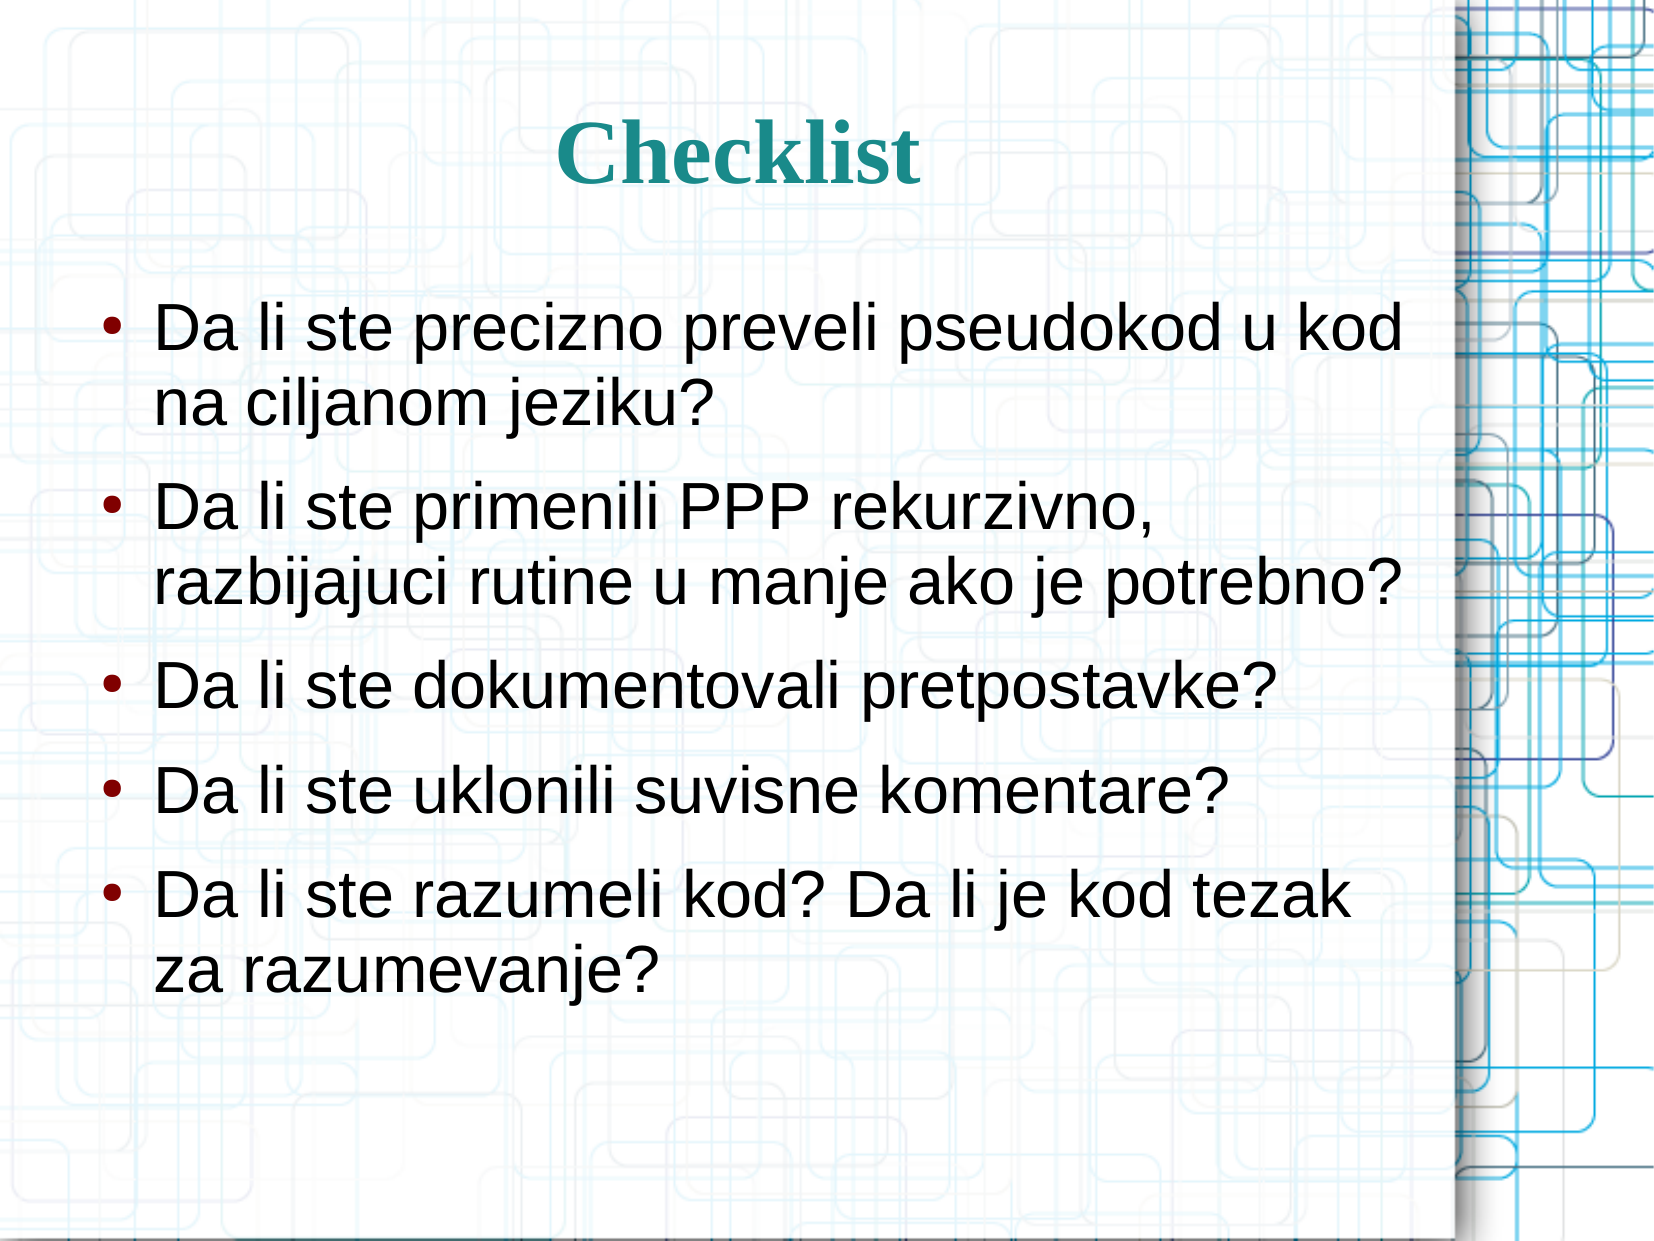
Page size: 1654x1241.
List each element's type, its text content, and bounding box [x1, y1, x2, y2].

title Checklist [59, 49, 1418, 257]
list Da li ste precizno preveli pseudokod u kod na ciljanom jeziku? Da li ste primenili PPP rekurzivno, razbijajuci rutine u manje ako je potrebno? Da li ste dokumentovali pretpostavke? Da li ste uklonili suvisne komentare? Da li ste razumeli kod? Da li je kod tezak za razumevanje? [82, 290, 1418, 1109]
picture [0, 0, 1654, 1241]
